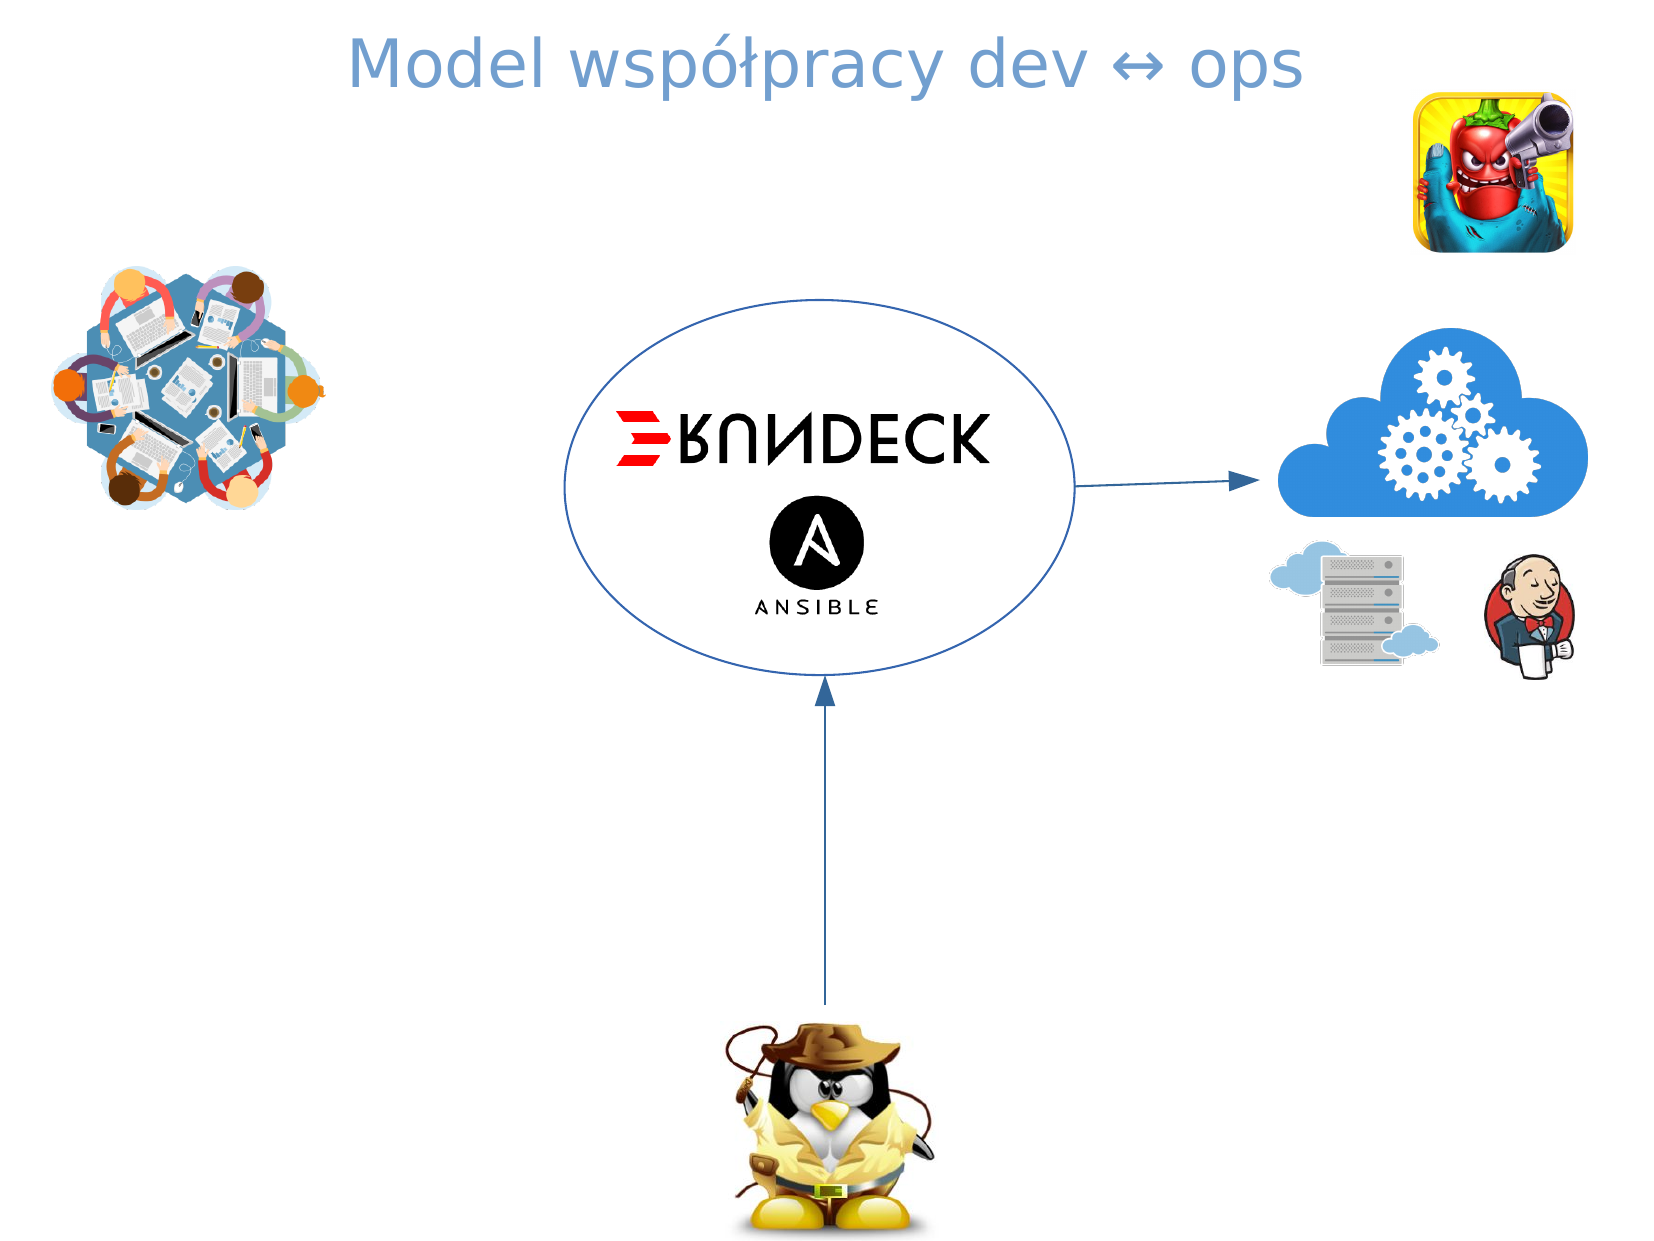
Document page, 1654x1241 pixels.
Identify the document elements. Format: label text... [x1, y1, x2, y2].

picture [1410, 89, 1576, 256]
picture [0, 266, 405, 510]
picture [616, 411, 990, 466]
picture [1267, 539, 1441, 667]
picture [1278, 328, 1588, 517]
picture [1484, 554, 1575, 680]
text_box Model współpracy dev ↔ ops [332, 17, 1322, 111]
picture [741, 482, 890, 631]
picture [720, 1021, 939, 1241]
